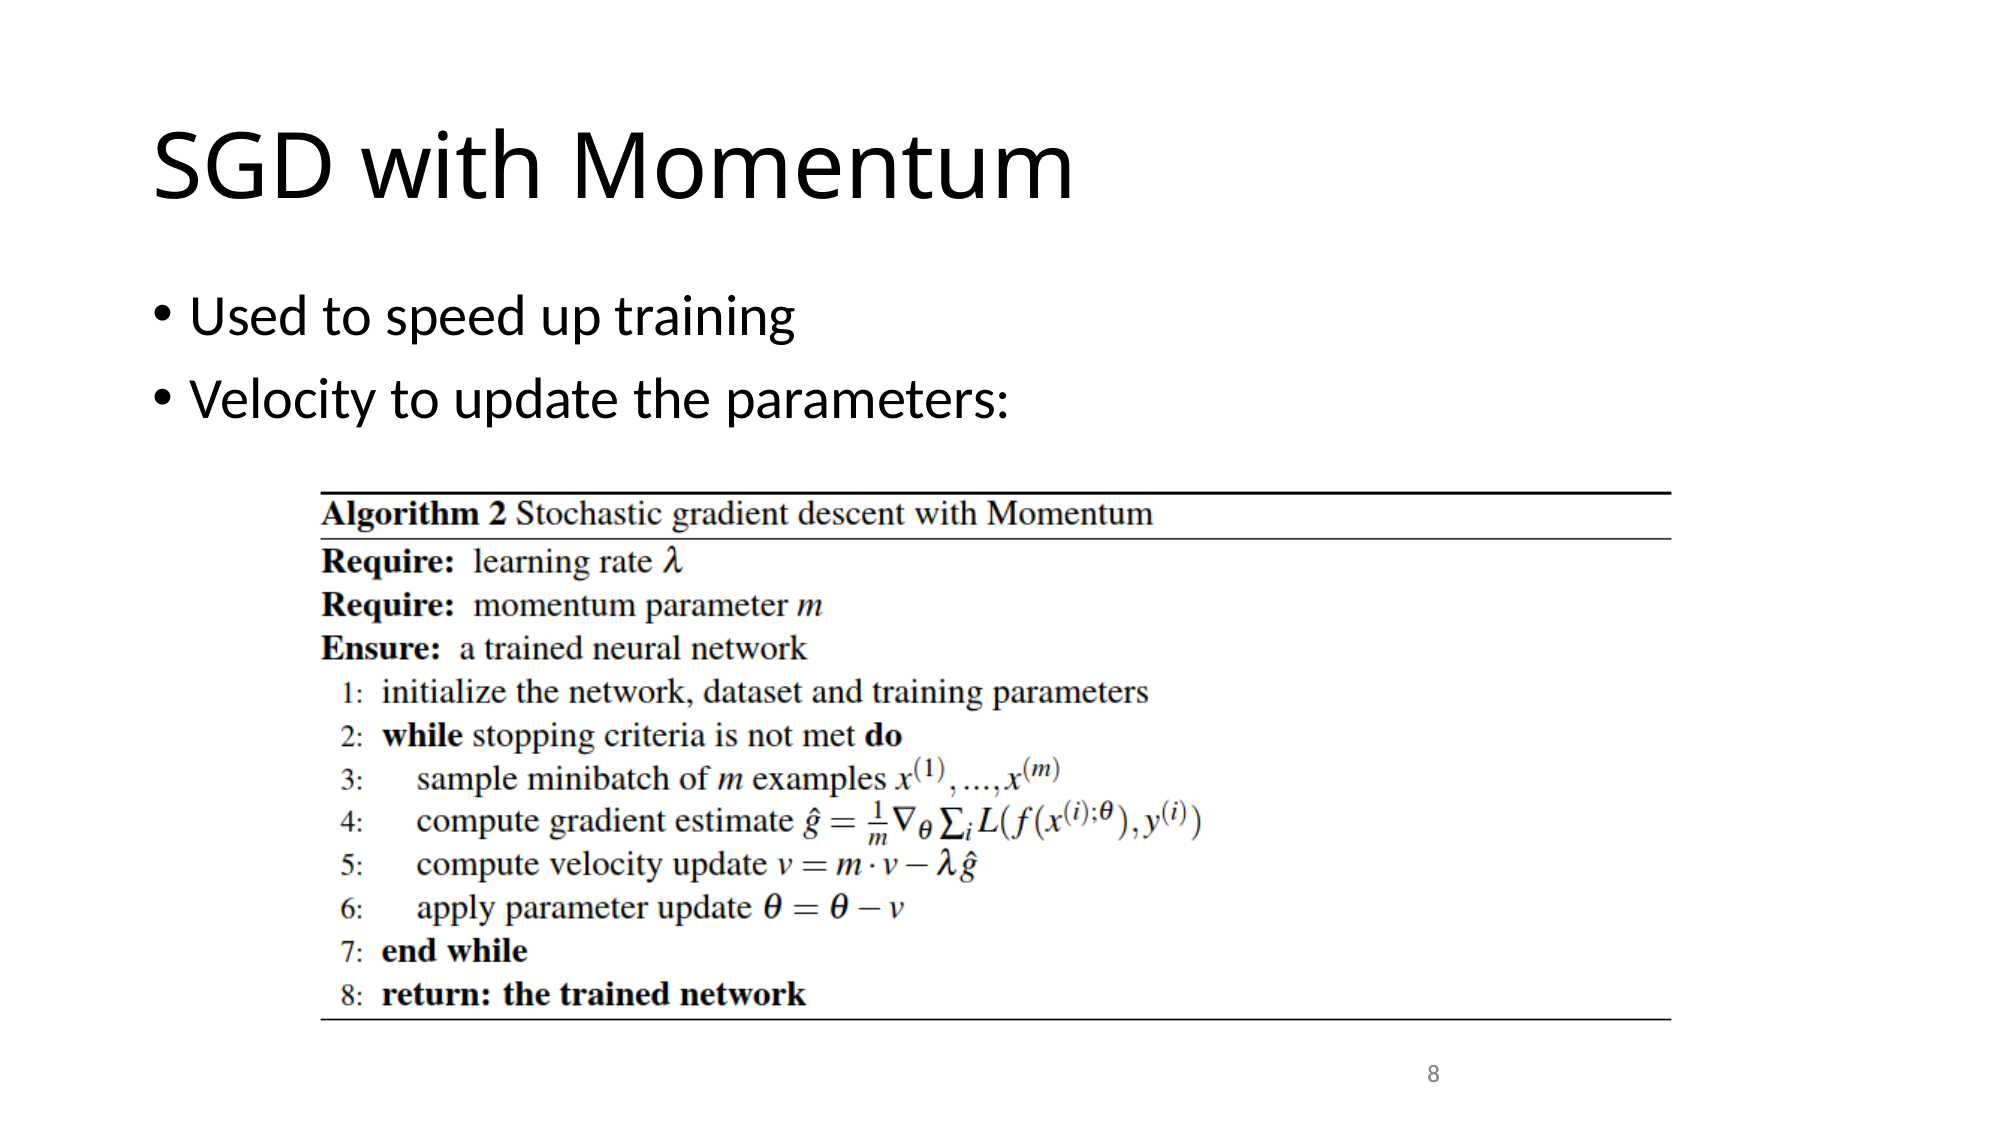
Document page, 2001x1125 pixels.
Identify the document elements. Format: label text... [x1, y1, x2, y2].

title SGD with Momentum [137, 59, 1863, 277]
picture [300, 471, 1700, 1043]
text_box [1412, 1042, 1863, 1103]
list Used to speed up training Velocity to update the parameters: [137, 277, 1863, 1014]
